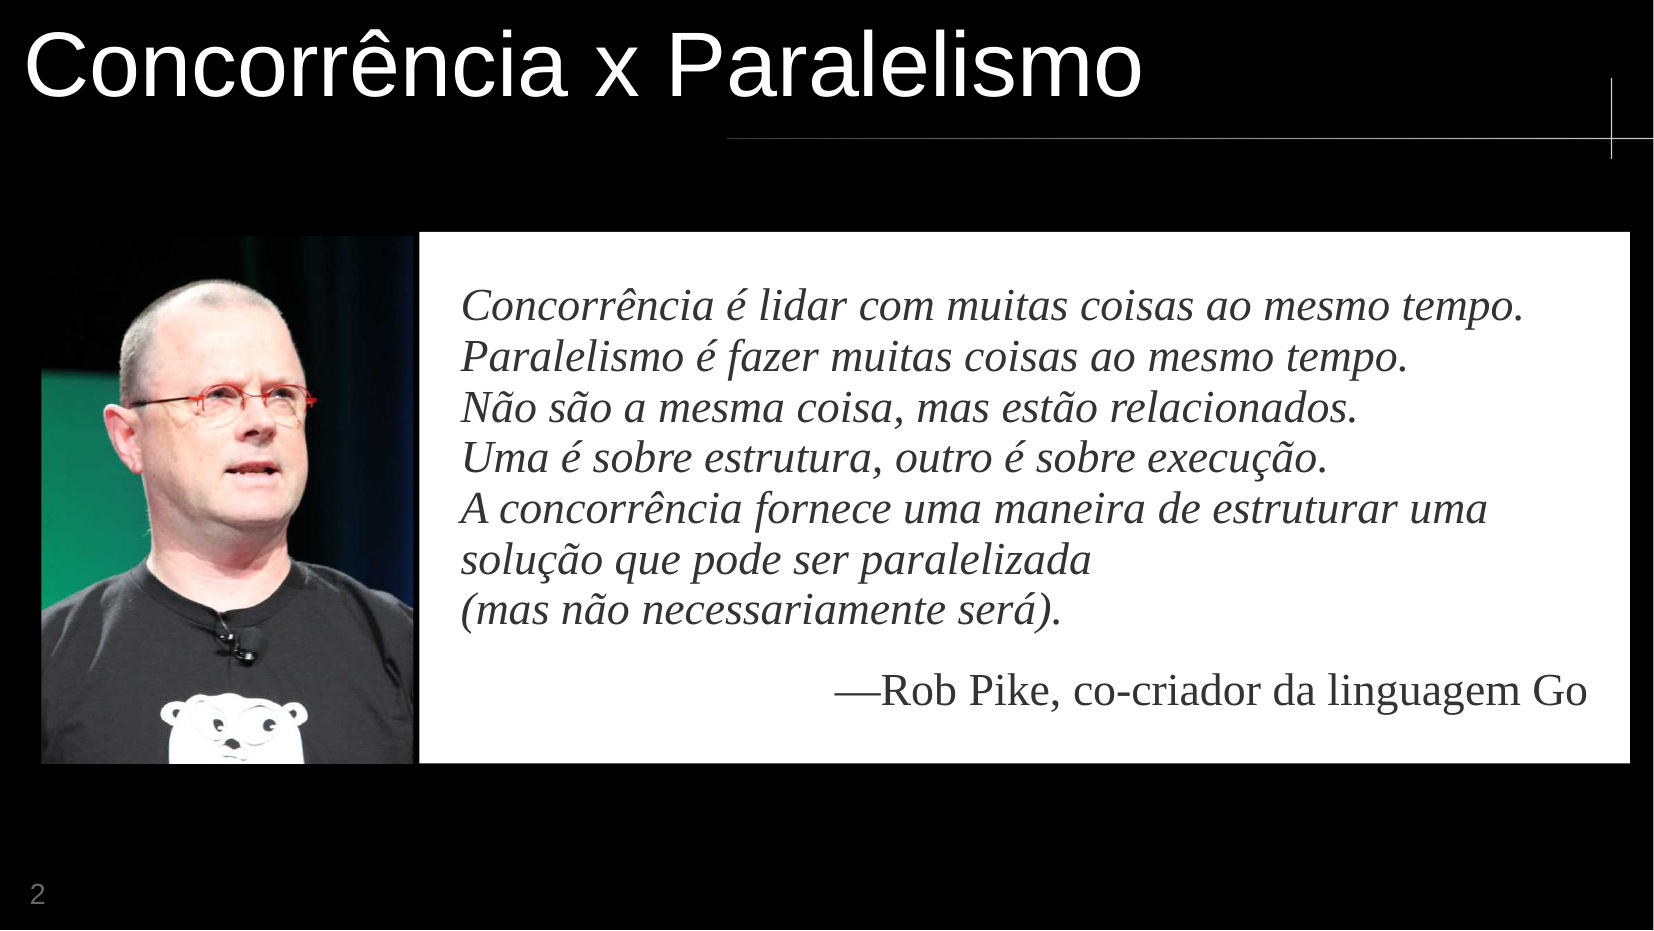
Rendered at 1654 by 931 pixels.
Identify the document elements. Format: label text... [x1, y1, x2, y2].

subtitle Concorrência é lidar com muitas coisas ao mesmo tempo. Paralelismo é fazer muitas coisas ao mesmo tempo. Não são a mesma coisa, mas estão relacionados. Uma é sobre estrutura, outro é sobre execução. A concorrência fornece uma maneira de estruturar uma solução que pode ser paralelizada (mas não necessariamente será). —Rob Pike, co-criador da linguagem Go [419, 231, 1630, 764]
picture [41, 236, 414, 764]
title Concorrência x Paralelismo [23, 11, 1589, 119]
